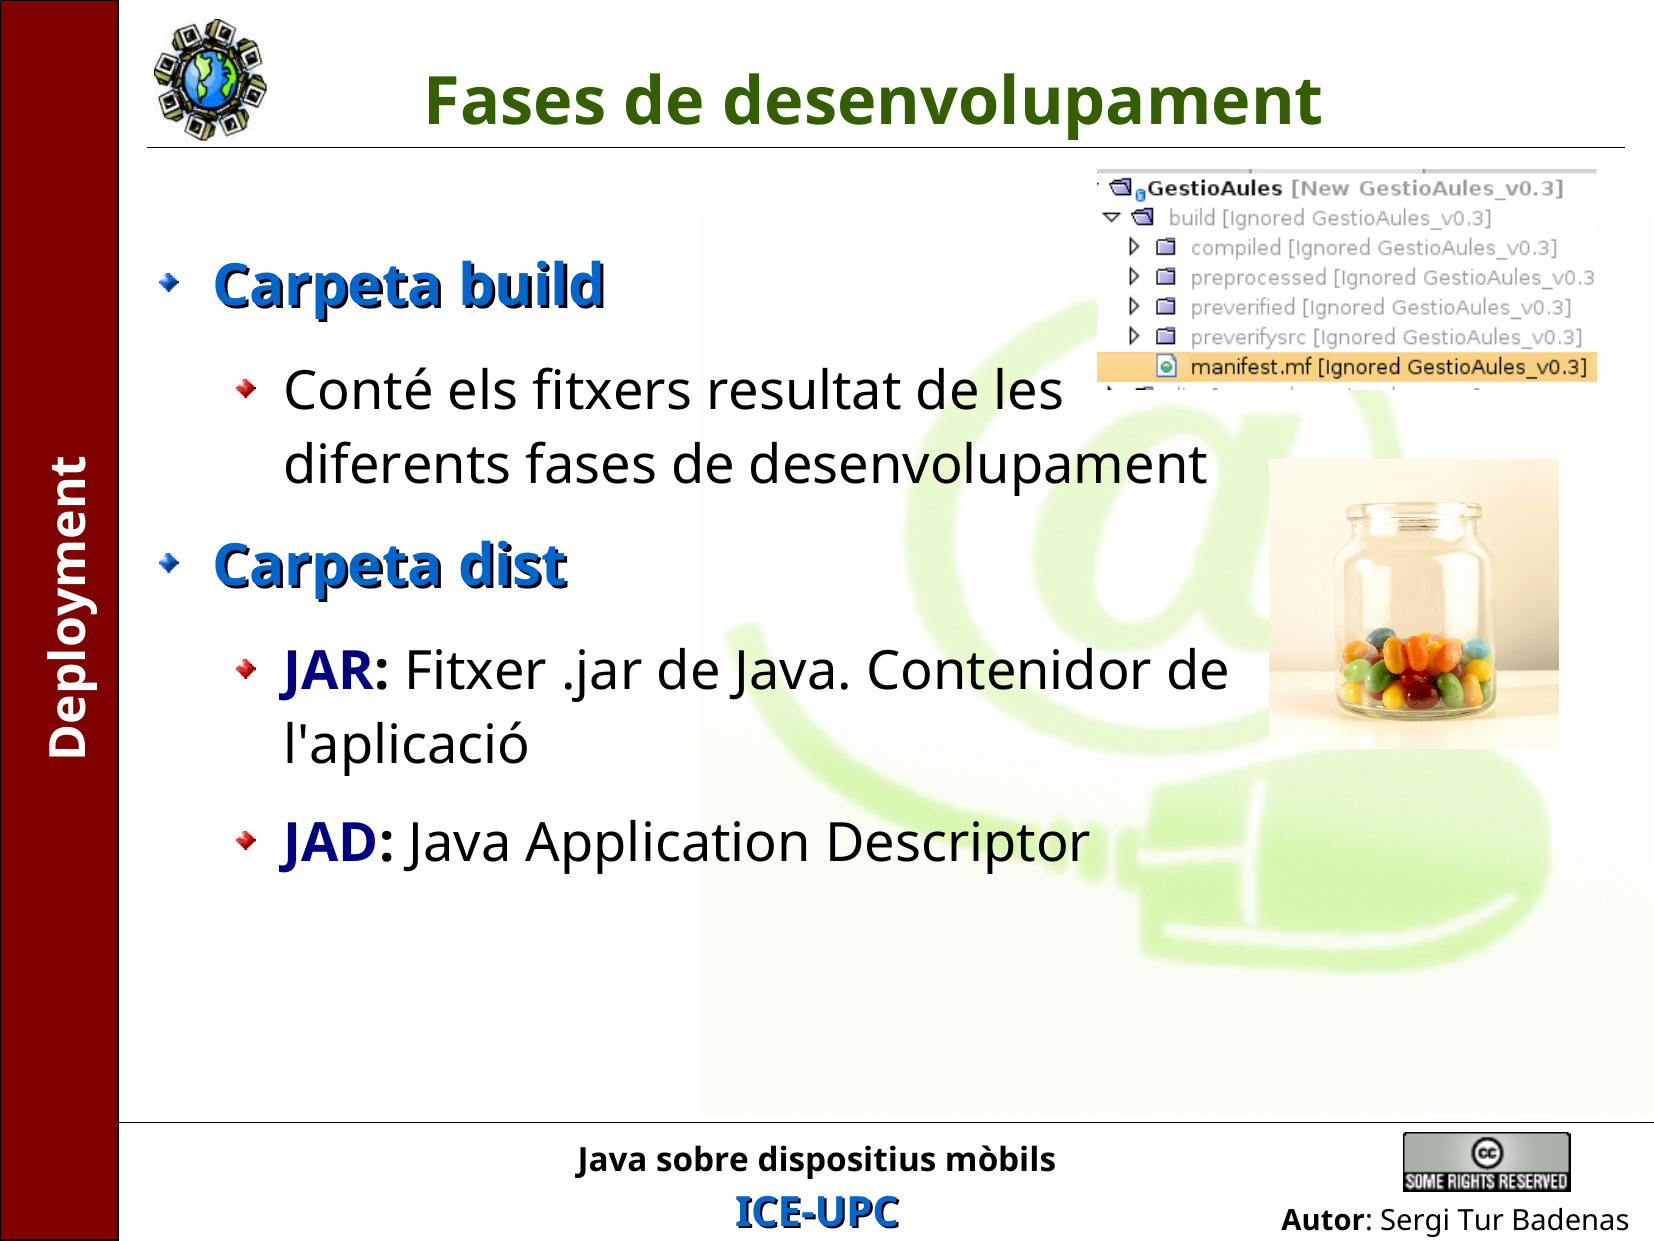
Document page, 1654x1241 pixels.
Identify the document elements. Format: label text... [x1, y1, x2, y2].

list Carpeta build Conté els fitxers resultat de les diferents fases de desenvolupament Carpeta dist JAR: Fitxer .jar de Java. Contenidor de l'aplicació JAD: Java Application Descriptor [141, 242, 1630, 1078]
picture [700, 169, 1654, 1113]
title Fases de desenvolupament [129, 56, 1619, 141]
picture [1269, 459, 1559, 749]
picture [154, 19, 268, 56]
picture [1403, 1132, 1571, 1192]
